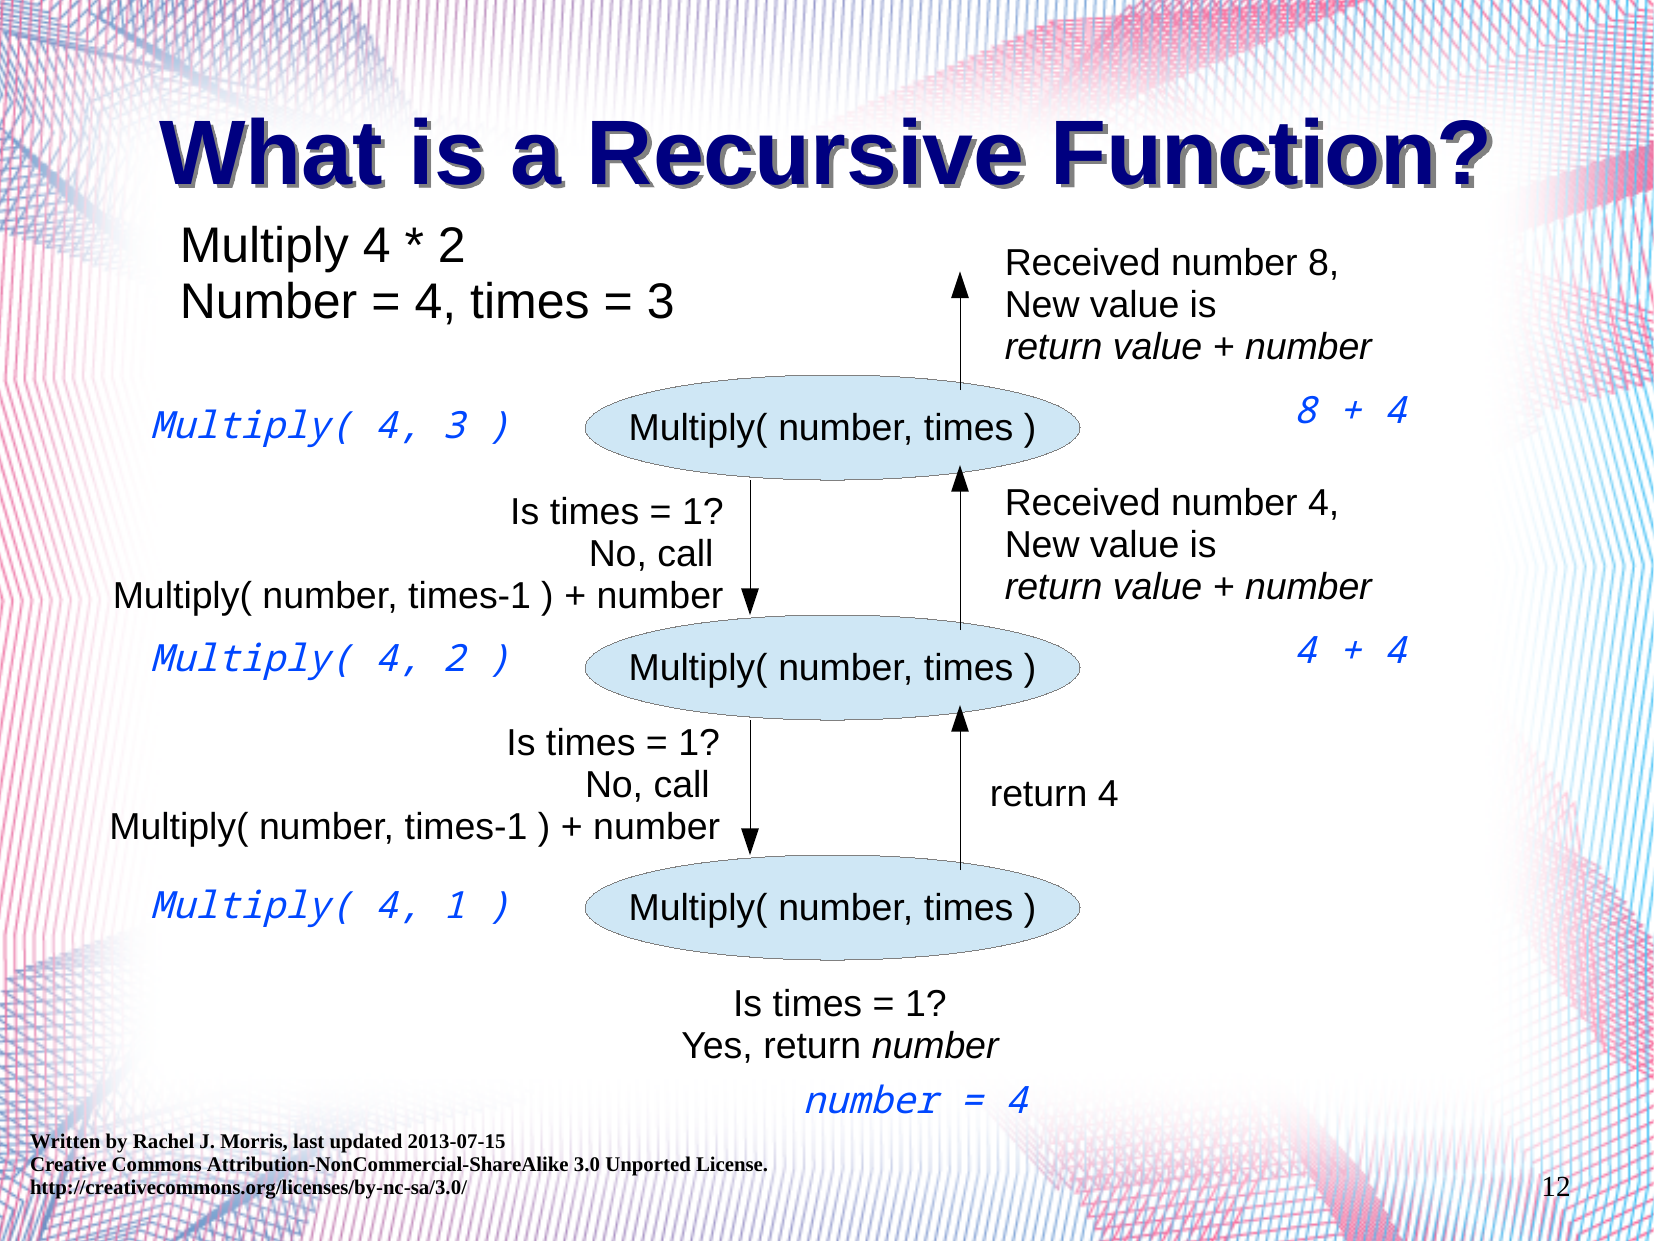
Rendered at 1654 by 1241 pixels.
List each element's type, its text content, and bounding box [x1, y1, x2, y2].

text_box Multiply( 4, 2 ) [105, 623, 556, 683]
text_box Multiply( number, times ) [585, 375, 1081, 481]
picture [0, 0, 1654, 1241]
text_box Multiply( number, times ) [585, 855, 1081, 961]
text_box Multiply( 4, 3 ) [105, 391, 556, 451]
text_box Multiply( number, times ) [585, 615, 1081, 721]
picture [0, 624, 708, 714]
text_box Is times = 1? No, call Multiply( number, times-1 ) + number [0, 483, 739, 624]
text_box 8 + 4 [1125, 376, 1576, 436]
text_box return 4 [975, 765, 1171, 822]
text_box Multiply 4 * 2 Number = 4, times = 3 [165, 210, 706, 337]
text_box 4 + 4 [1125, 616, 1576, 676]
text_box Is times = 1? No, call Multiply( number, times-1 ) + number [0, 714, 736, 856]
text_box Multiply( 4, 1 ) [105, 871, 556, 931]
text_box Is times = 1? Yes, return number [660, 975, 1021, 1074]
text_box number = 4 [690, 1066, 1141, 1126]
text_box Received number 8, New value is return value + number [990, 234, 1606, 391]
text_box Received number 4, New value is return value + number [990, 474, 1606, 631]
title What is a Recursive Function? [82, 49, 1571, 257]
